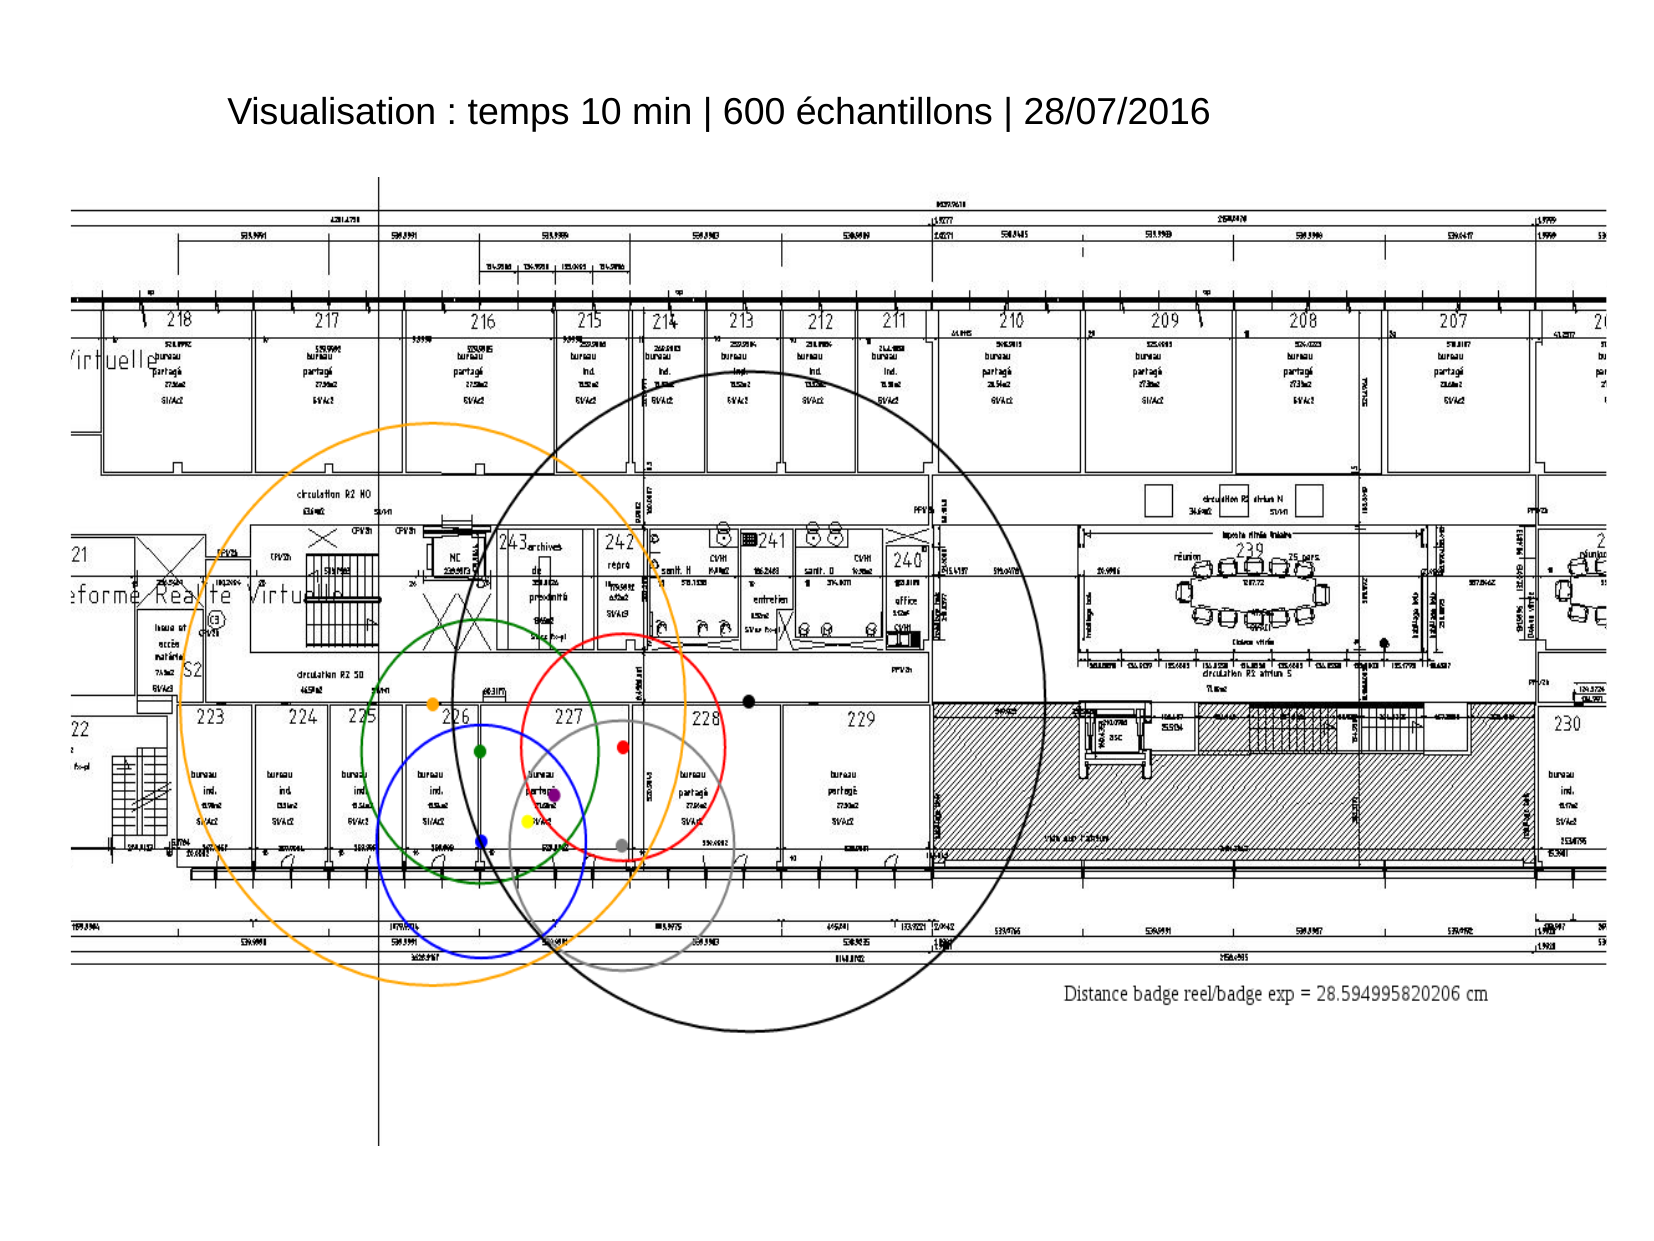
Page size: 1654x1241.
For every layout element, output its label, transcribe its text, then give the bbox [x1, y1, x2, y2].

picture [70, 177, 1607, 1146]
text_box Visualisation : temps 10 min | 600 échantillons | 28/07/2016 [212, 82, 1489, 140]
